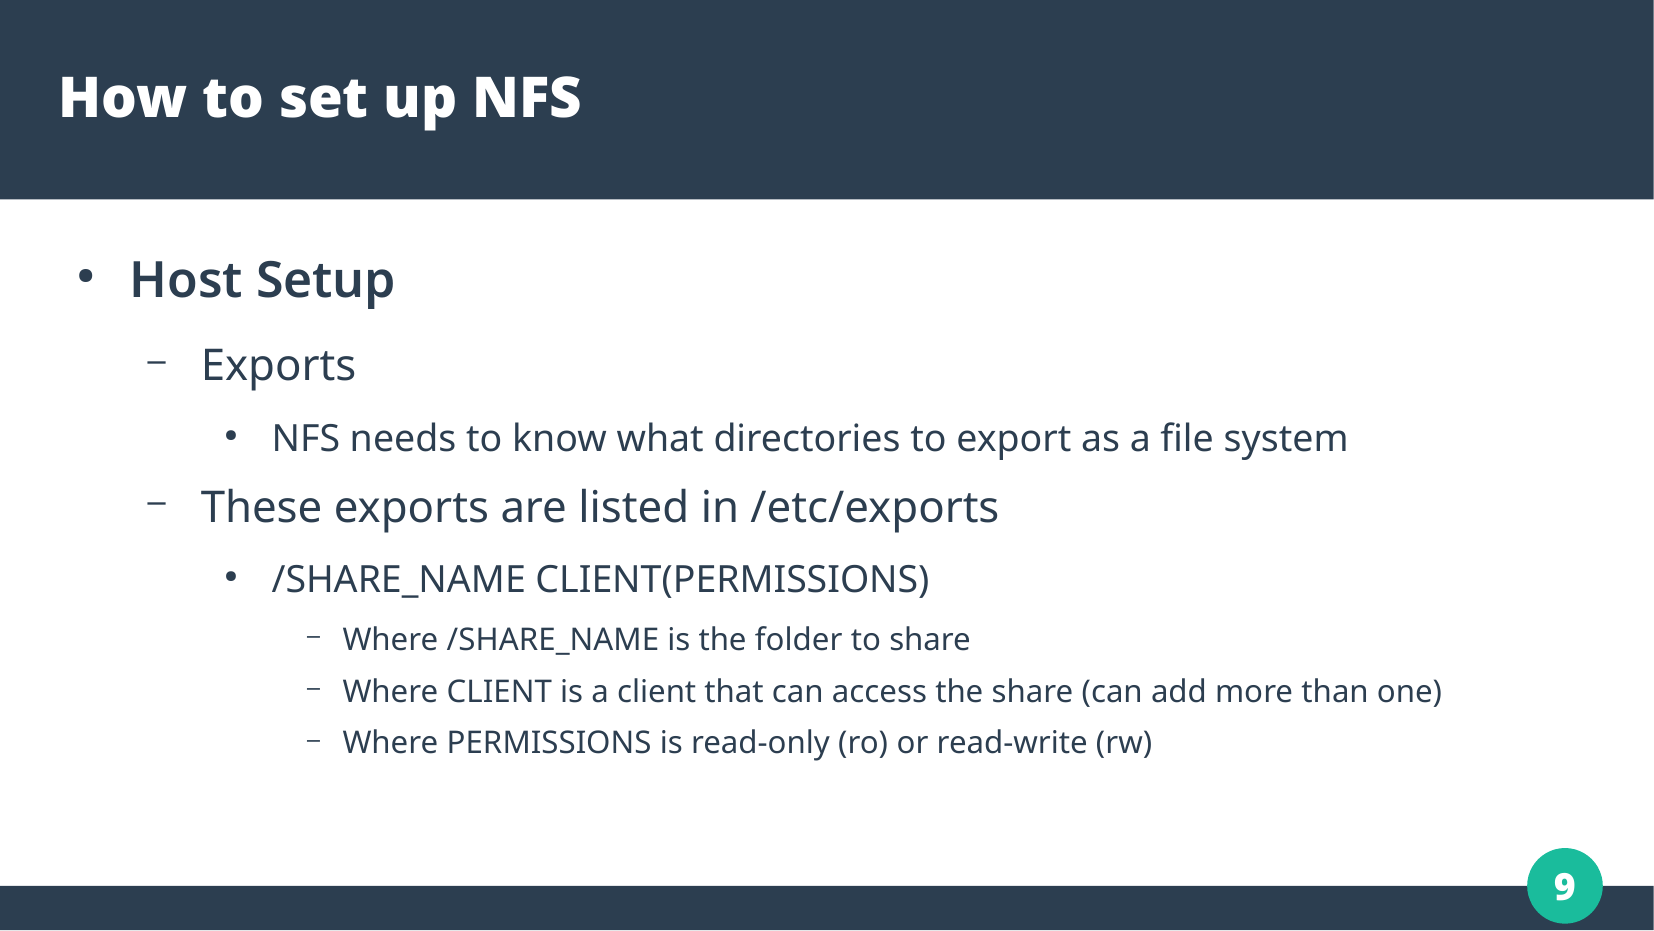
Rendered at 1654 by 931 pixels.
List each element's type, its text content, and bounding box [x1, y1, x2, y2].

title How to set up NFS [59, 37, 1595, 156]
list Host Setup Exports NFS needs to know what directories to export as a file system These exports are listed in /etc/exports /SHARE_NAME CLIENT(PERMISSIONS) Where /SHARE_NAME is the folder to share Where CLIENT is a client that can access the share (can add more than one) Where PERMISSIONS is read-only (ro) or read-write (rw) [59, 243, 1595, 864]
